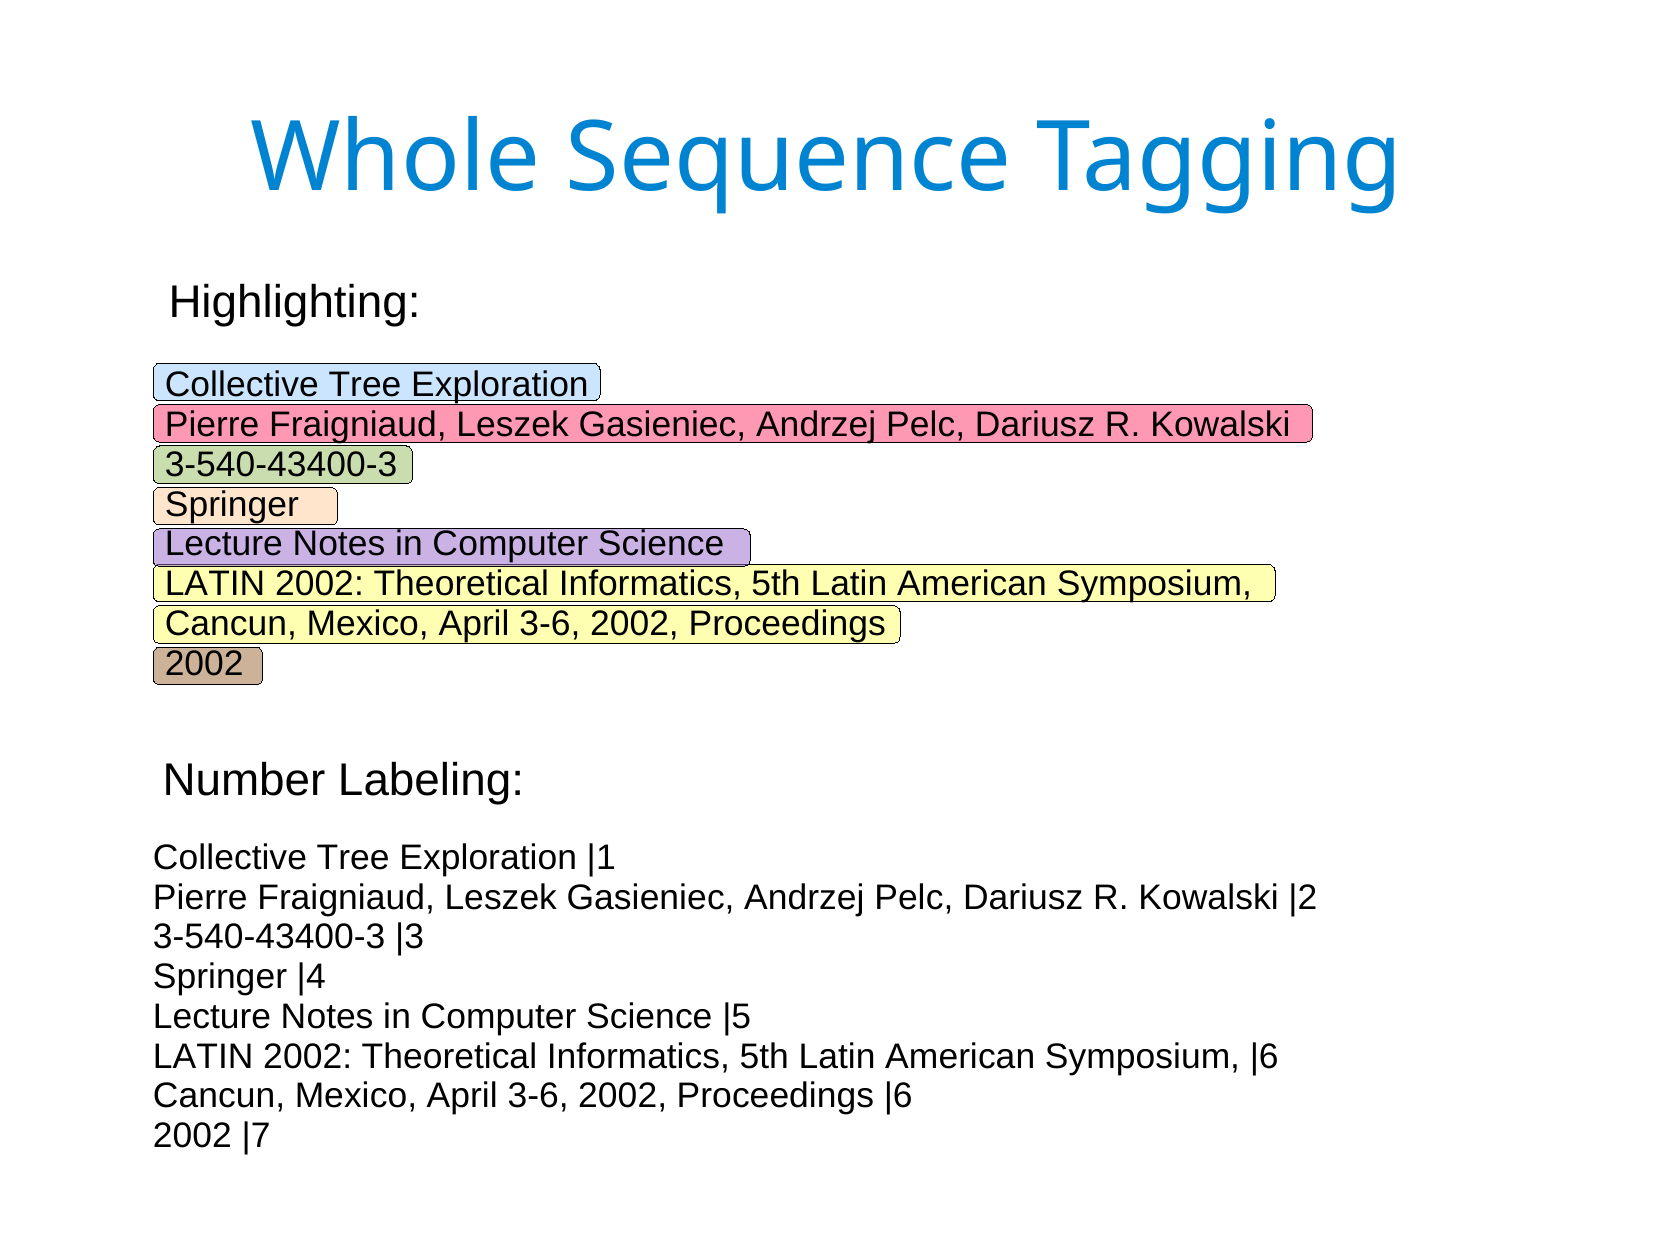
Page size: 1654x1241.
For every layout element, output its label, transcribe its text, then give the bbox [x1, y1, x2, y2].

title Whole Sequence Tagging [82, 49, 1571, 257]
text_box Collective Tree Exploration Pierre Fraigniaud, Leszek Gasieniec, Andrzej Pelc, Dariusz R. Kowalski 3-540-43400-3 Springer Lecture Notes in Computer Science LATIN 2002: Theoretical Informatics, 5th Latin American Symposium, Cancun, Mexico, April 3-6, 2002, Proceedings 2002 [150, 357, 1651, 733]
text_box Number Labeling: [147, 746, 557, 813]
text_box Highlighting: [153, 268, 488, 335]
text_box Collective Tree Exploration |1 Pierre Fraigniaud, Leszek Gasieniec, Andrzej Pelc, Dariusz R. Kowalski |2 3-540-43400-3 |3 Springer |4 Lecture Notes in Computer Science |5 LATIN 2002: Theoretical Informatics, 5th Latin American Symposium, |6 Cancun, Mexico, April 3-6, 2002, Proceedings |6 2002 |7 [138, 829, 1639, 1205]
